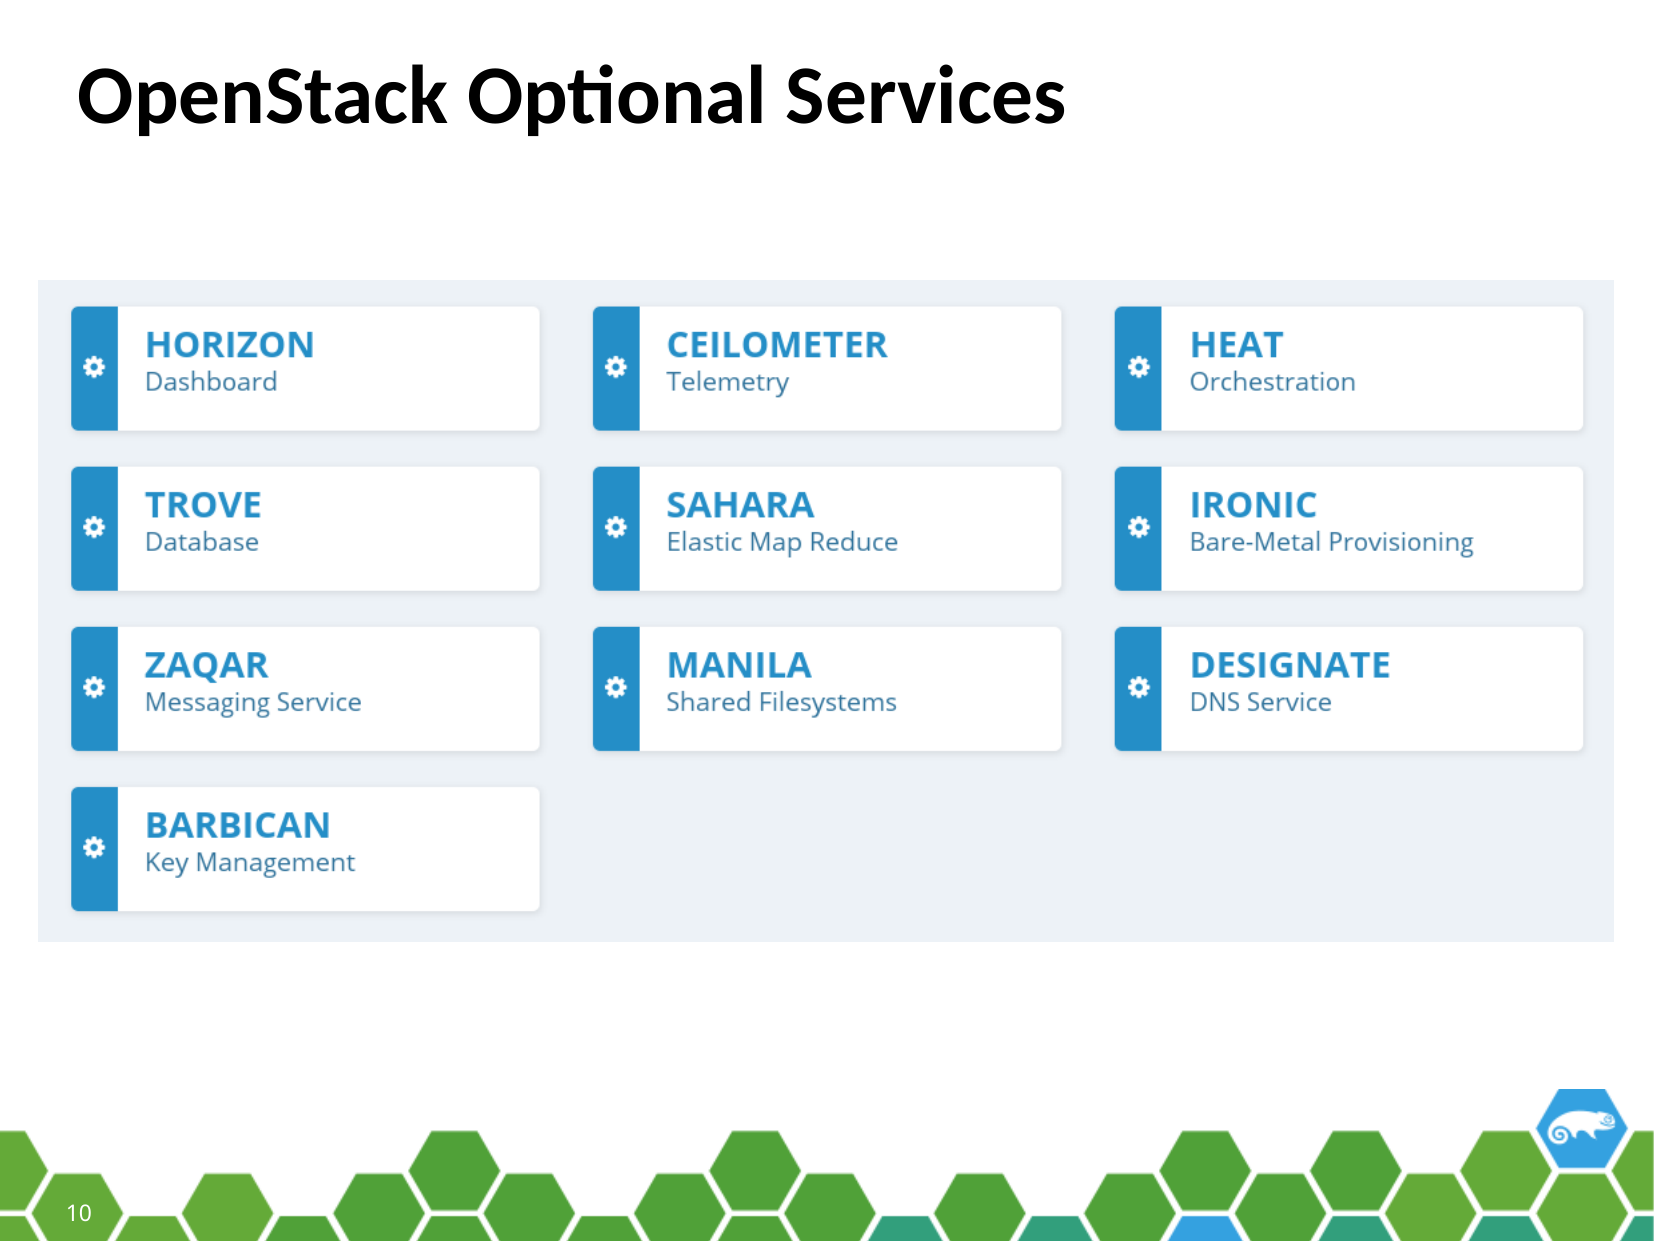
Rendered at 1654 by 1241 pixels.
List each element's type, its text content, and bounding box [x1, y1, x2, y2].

picture [0, 1089, 1654, 1241]
picture [38, 280, 1614, 942]
title OpenStack Optional Services [77, 13, 1441, 193]
